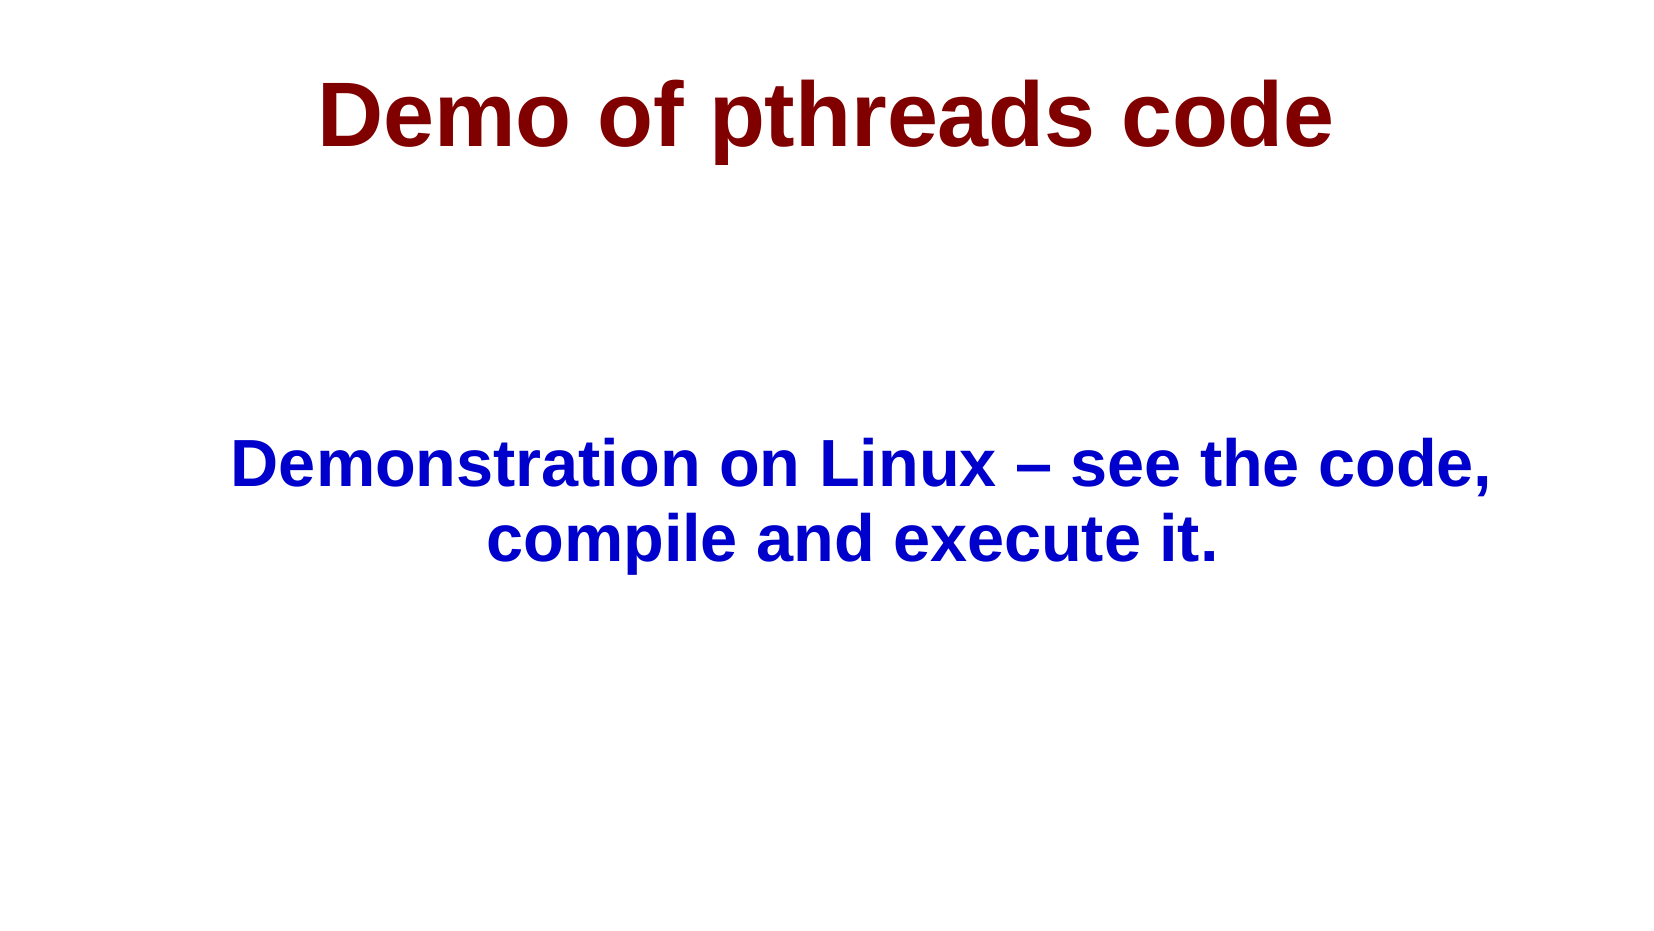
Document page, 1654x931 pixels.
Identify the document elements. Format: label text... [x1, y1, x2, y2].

title Demo of pthreads code [82, 37, 1571, 193]
list Demonstration on Linux – see the code, compile and execute it. [82, 217, 1571, 757]
